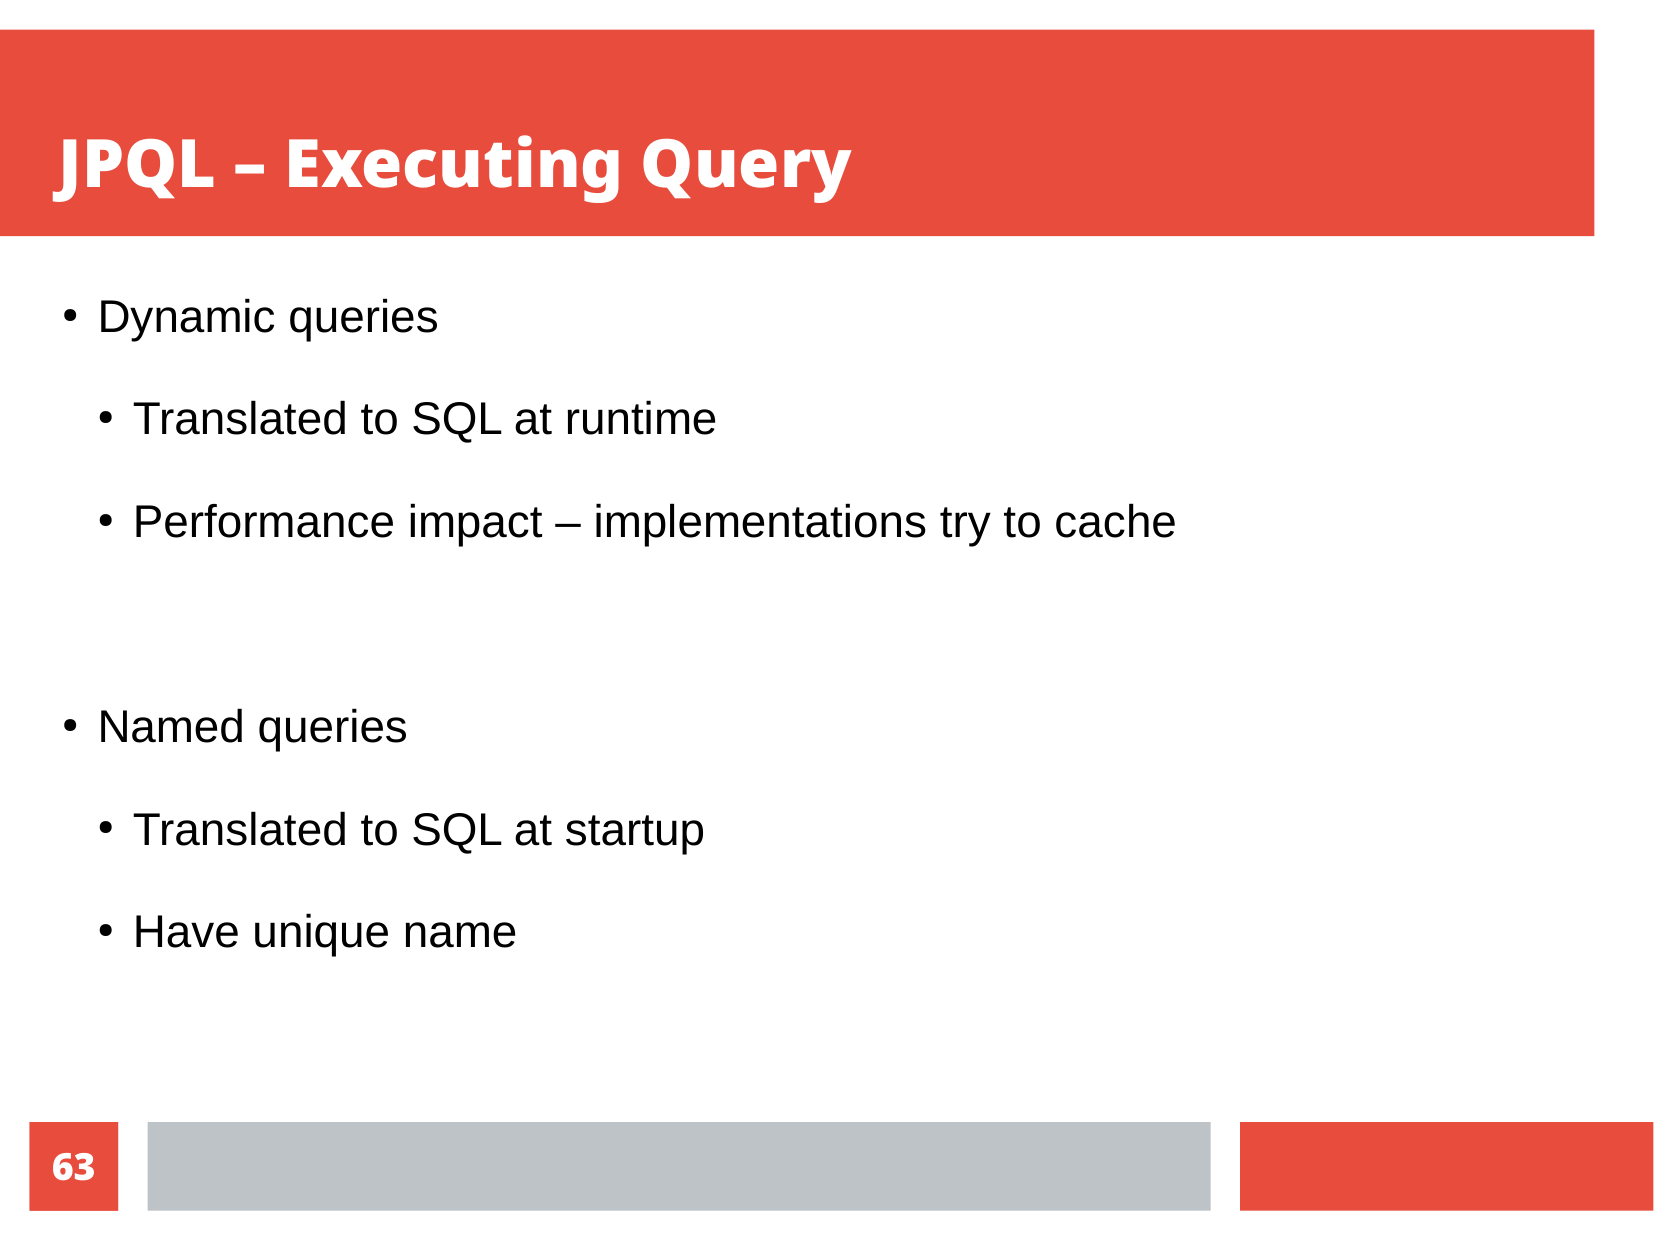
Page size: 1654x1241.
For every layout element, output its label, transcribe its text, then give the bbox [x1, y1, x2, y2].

text_box Dynamic queries Translated to SQL at runtime Performance impact – implementations try to cache Named queries Translated to SQL at startup Have unique name [47, 283, 1571, 1119]
title JPQL – Executing Query [59, 59, 1595, 207]
